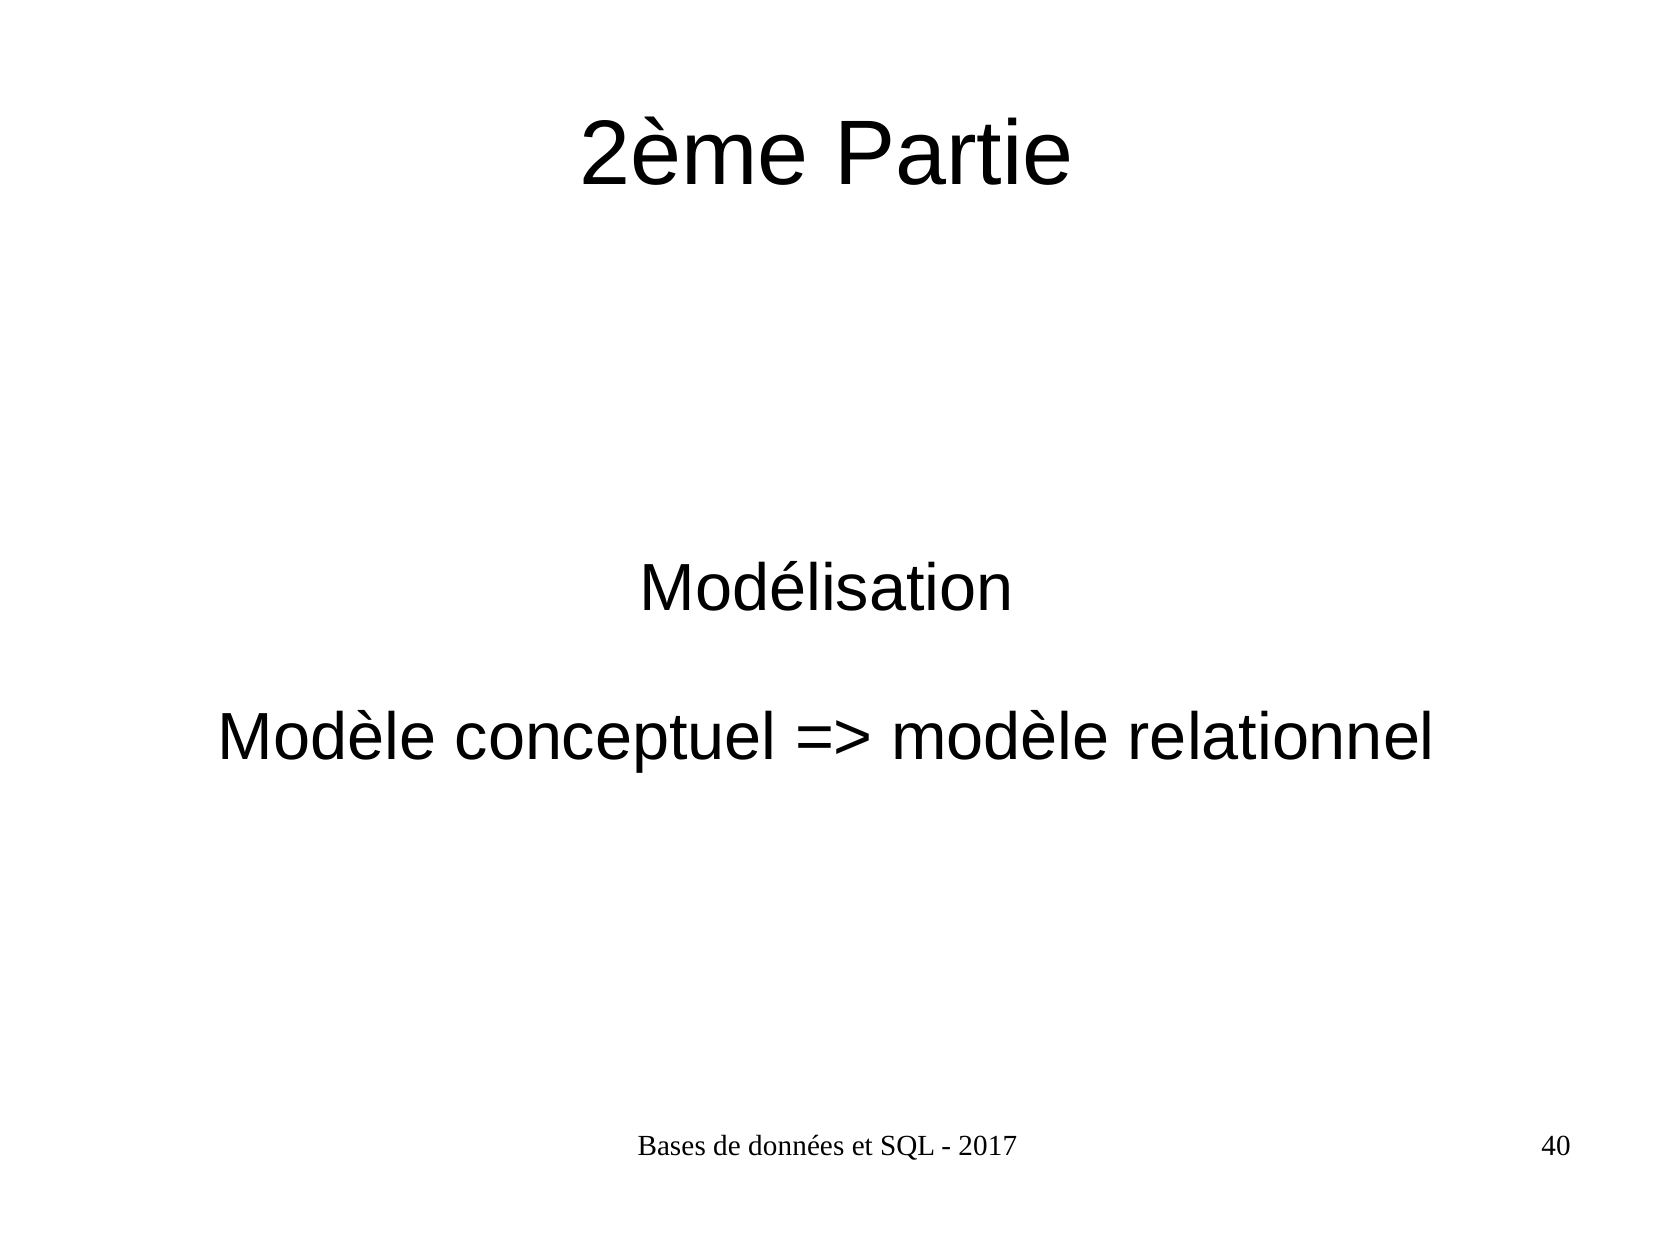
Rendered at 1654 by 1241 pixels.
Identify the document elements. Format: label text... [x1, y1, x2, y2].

subtitle Modélisation Modèle conceptuel => modèle relationnel [82, 297, 1571, 1102]
title 2ème Partie [82, 49, 1571, 257]
